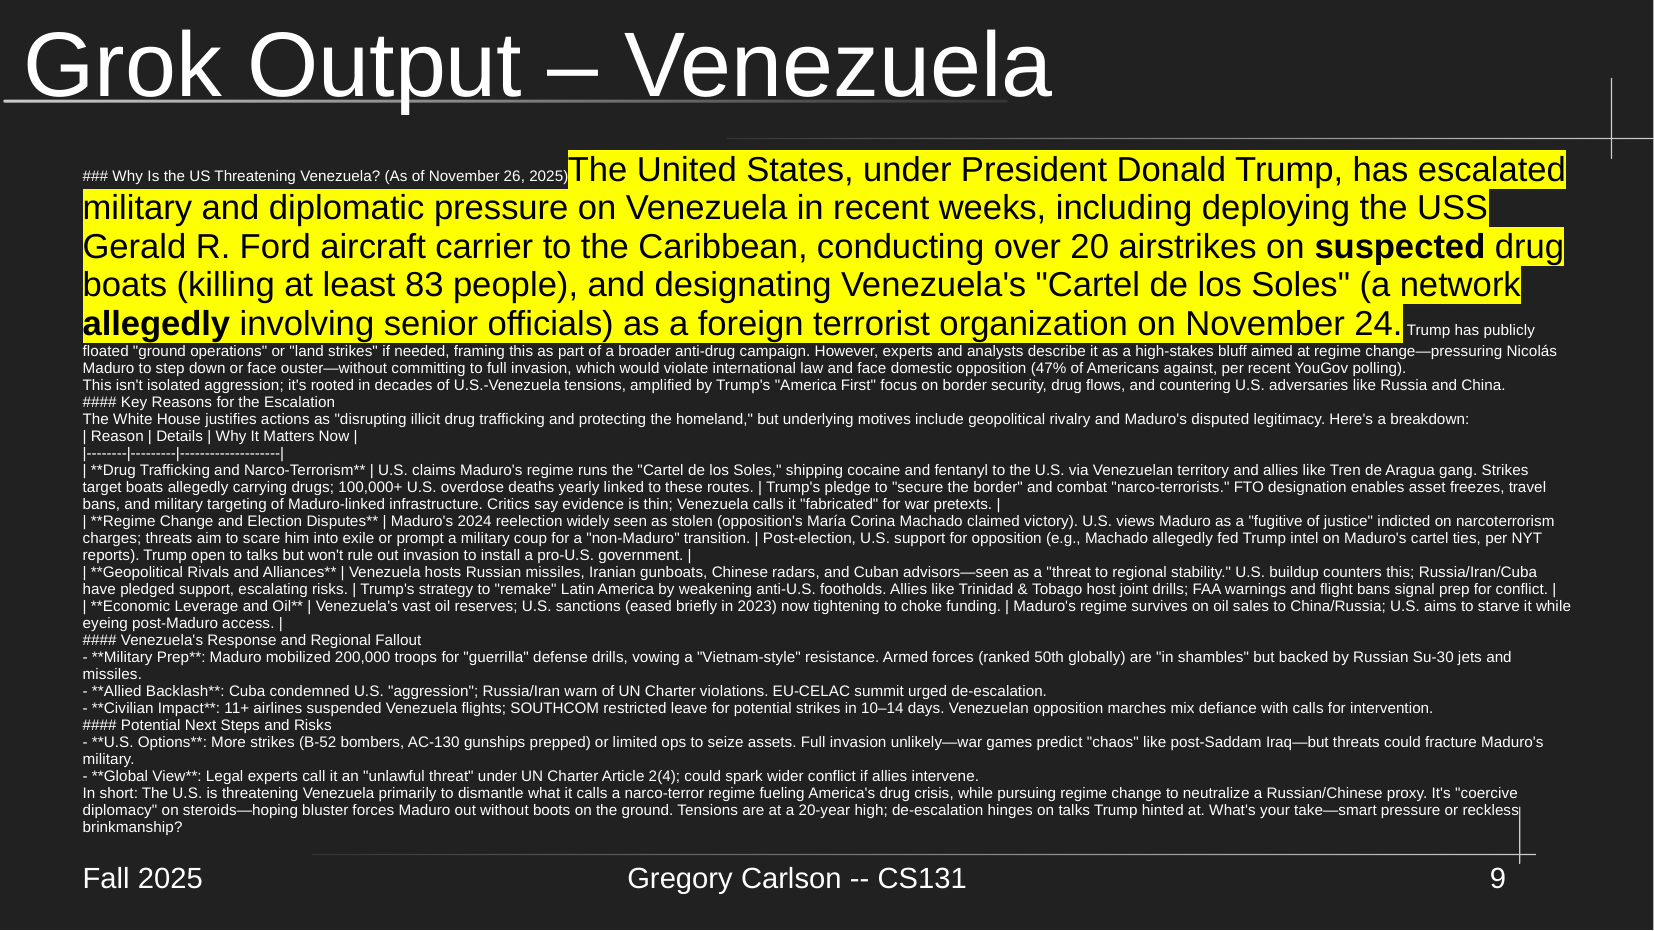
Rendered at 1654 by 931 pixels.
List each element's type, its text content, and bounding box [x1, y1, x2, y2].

list ### Why Is the US Threatening Venezuela? (As of November 26, 2025)The United States, under President Donald Trump, has escalated military and diplomatic pressure on Venezuela in recent weeks, including deploying the USS Gerald R. Ford aircraft carrier to the Caribbean, conducting over 20 airstrikes on suspected drug boats (killing at least 83 people), and designating Venezuela's "Cartel de los Soles" (a network allegedly involving senior officials) as a foreign terrorist organization on November 24. Trump has publicly floated "ground operations" or "land strikes" if needed, framing this as part of a broader anti-drug campaign. However, experts and analysts describe it as a high-stakes bluff aimed at regime change—pressuring Nicolás Maduro to step down or face ouster—without committing to full invasion, which would violate international law and face domestic opposition (47% of Americans against, per recent YouGov polling). This isn't isolated aggression; it's rooted in decades of U.S.-Venezuela tensions, amplified by Trump's "America First" focus on border security, drug flows, and countering U.S. adversaries like Russia and China. #### Key Reasons for the Escalation The White House justifies actions as "disrupting illicit drug trafficking and protecting the homeland," but underlying motives include geopolitical rivalry and Maduro's disputed legitimacy. Here's a breakdown: | Reason | Details | Why It Matters Now | |--------|---------|--------------------| | **Drug Trafficking and Narco-Terrorism** | U.S. claims Maduro's regime runs the "Cartel de los Soles," shipping cocaine and fentanyl to the U.S. via Venezuelan territory and allies like Tren de Aragua gang. Strikes target boats allegedly carrying drugs; 100,000+ U.S. overdose deaths yearly linked to these routes. | Trump's pledge to "secure the border" and combat "narco-terrorists." FTO designation enables asset freezes, travel bans, and military targeting of Maduro-linked infrastructure. Critics say evidence is thin; Venezuela calls it "fabricated" for war pretexts. | | **Regime Change and Election Disputes** | Maduro's 2024 reelection widely seen as stolen (opposition's María Corina Machado claimed victory). U.S. views Maduro as a "fugitive of justice" indicted on narcoterrorism charges; threats aim to scare him into exile or prompt a military coup for a "non-Maduro" transition. | Post-election, U.S. support for opposition (e.g., Machado allegedly fed Trump intel on Maduro's cartel ties, per NYT reports). Trump open to talks but won't rule out invasion to install a pro-U.S. government. | | **Geopolitical Rivals and Alliances** | Venezuela hosts Russian missiles, Iranian gunboats, Chinese radars, and Cuban advisors—seen as a "threat to regional stability." U.S. buildup counters this; Russia/Iran/Cuba have pledged support, escalating risks. | Trump's strategy to "remake" Latin America by weakening anti-U.S. footholds. Allies like Trinidad & Tobago host joint drills; FAA warnings and flight bans signal prep for conflict. | | **Economic Leverage and Oil** | Venezuela's vast oil reserves; U.S. sanctions (eased briefly in 2023) now tightening to choke funding. | Maduro's regime survives on oil sales to China/Russia; U.S. aims to starve it while eyeing post-Maduro access. | #### Venezuela's Response and Regional Fallout - **Military Prep**: Maduro mobilized 200,000 troops for "guerrilla" defense drills, vowing a "Vietnam-style" resistance. Armed forces (ranked 50th globally) are "in shambles" but backed by Russian Su-30 jets and missiles. - **Allied Backlash**: Cuba condemned U.S. "aggression"; Russia/Iran warn of UN Charter violations. EU-CELAC summit urged de-escalation. - **Civilian Impact**: 11+ airlines suspended Venezuela flights; SOUTHCOM restricted leave for potential strikes in 10–14 days. Venezuelan opposition marches mix defiance with calls for intervention. #### Potential Next Steps and Risks - **U.S. Options**: More strikes (B-52 bombers, AC-130 gunships prepped) or limited ops to seize assets. Full invasion unlikely—war games predict "chaos" like post-Saddam Iraq—but threats could fracture Maduro's military. - **Global View**: Legal experts call it an "unlawful threat" under UN Charter Article 2(4); could spark wider conflict if allies intervene. In short: The U.S. is threatening Venezuela primarily to dismantle what it calls a narco-terror regime fueling America's drug crisis, while pursuing regime change to neutralize a Russian/Chinese proxy. It's "coercive diplomacy" on steroids—hoping bluster forces Maduro out without boots on the ground. Tensions are at a 20-year high; de-escalation hinges on talks Trump hinted at. What's your take—smart pressure or reckless brinkmanship? [82, 150, 1571, 863]
title Grok Output – Venezuela [23, 11, 1589, 119]
